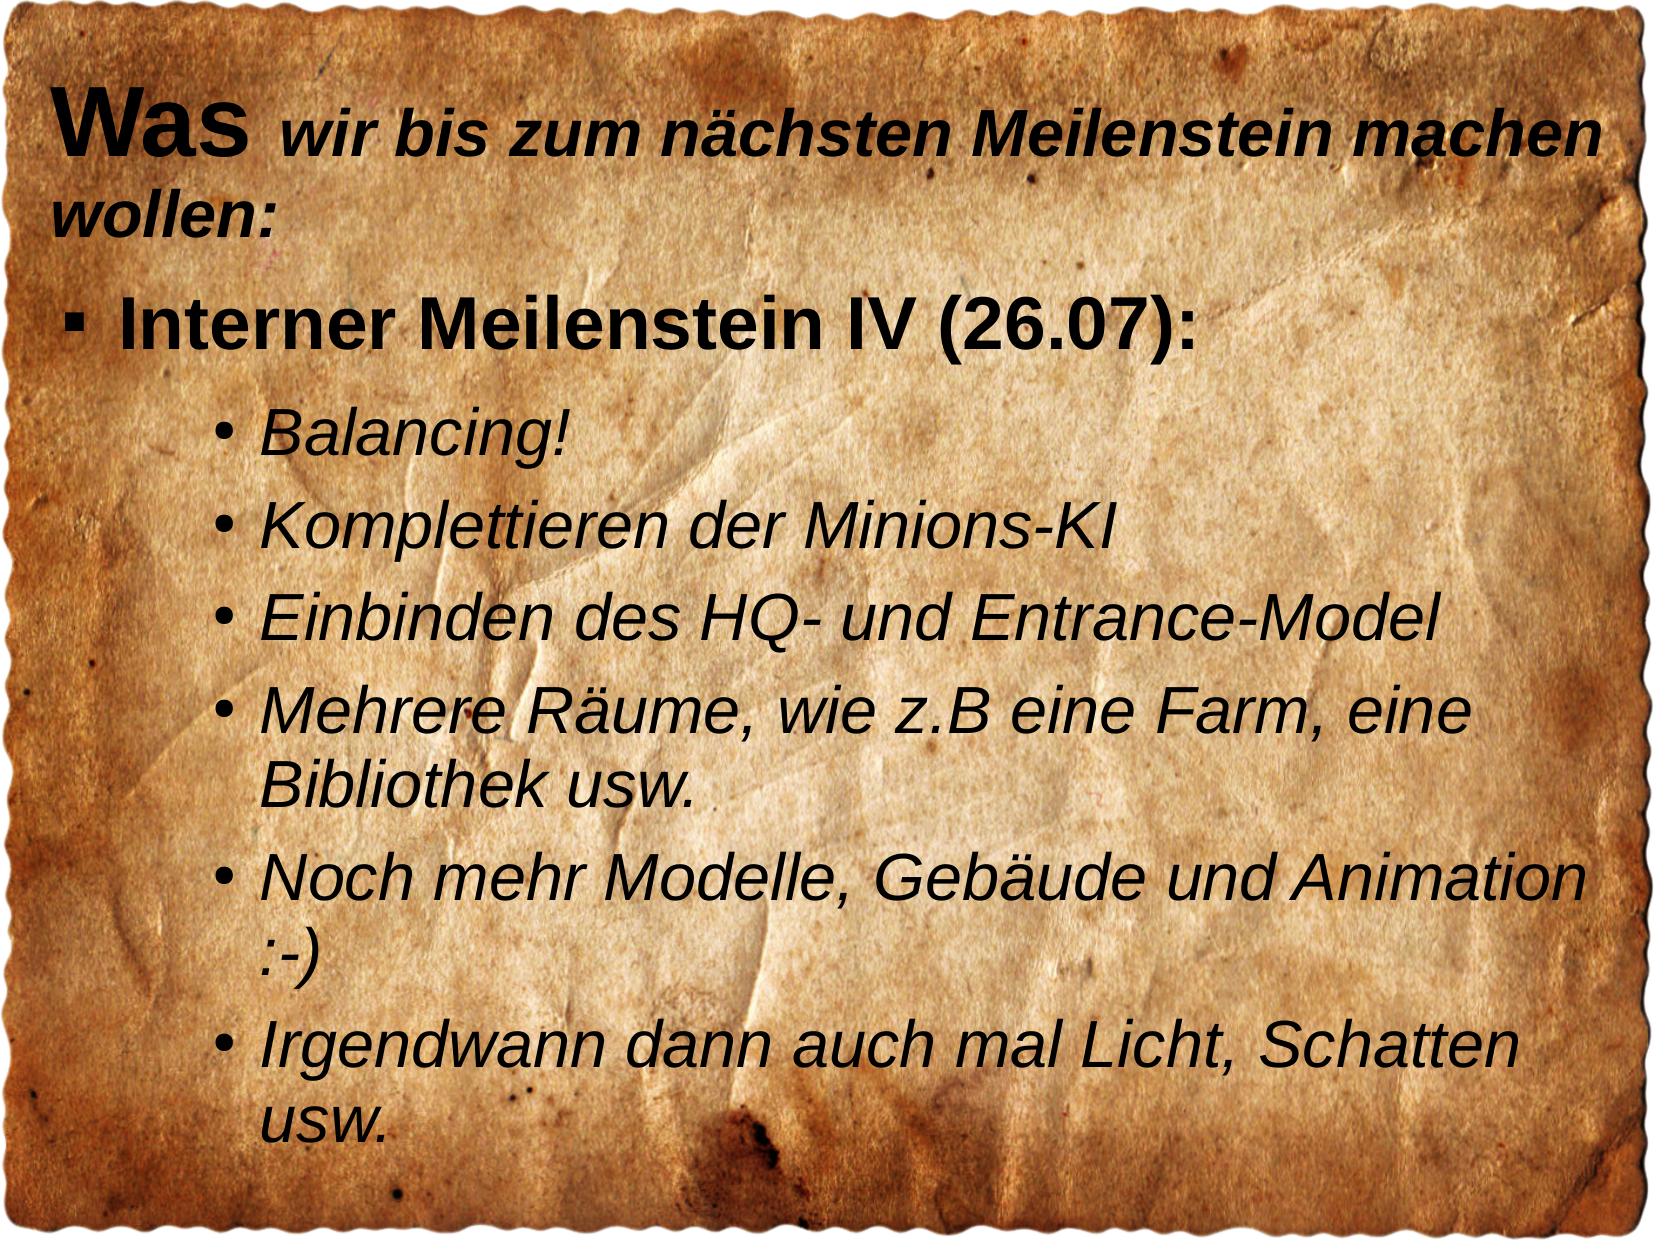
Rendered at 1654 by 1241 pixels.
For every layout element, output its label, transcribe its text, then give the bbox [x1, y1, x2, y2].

picture [0, 0, 1654, 1241]
text_box Was wir bis zum nächsten Meilenstein machen wollen: [35, 58, 1639, 260]
list Interner Meilenstein IV (26.07): Balancing! Komplettieren der Minions-KI Einbinden des HQ- und Entrance-Model Mehrere Räume, wie z.B eine Farm, eine Bibliothek usw. Noch mehr Modelle, Gebäude und Animation :-) Irgendwann dann auch mal Licht, Schatten usw. [47, 281, 1595, 1188]
